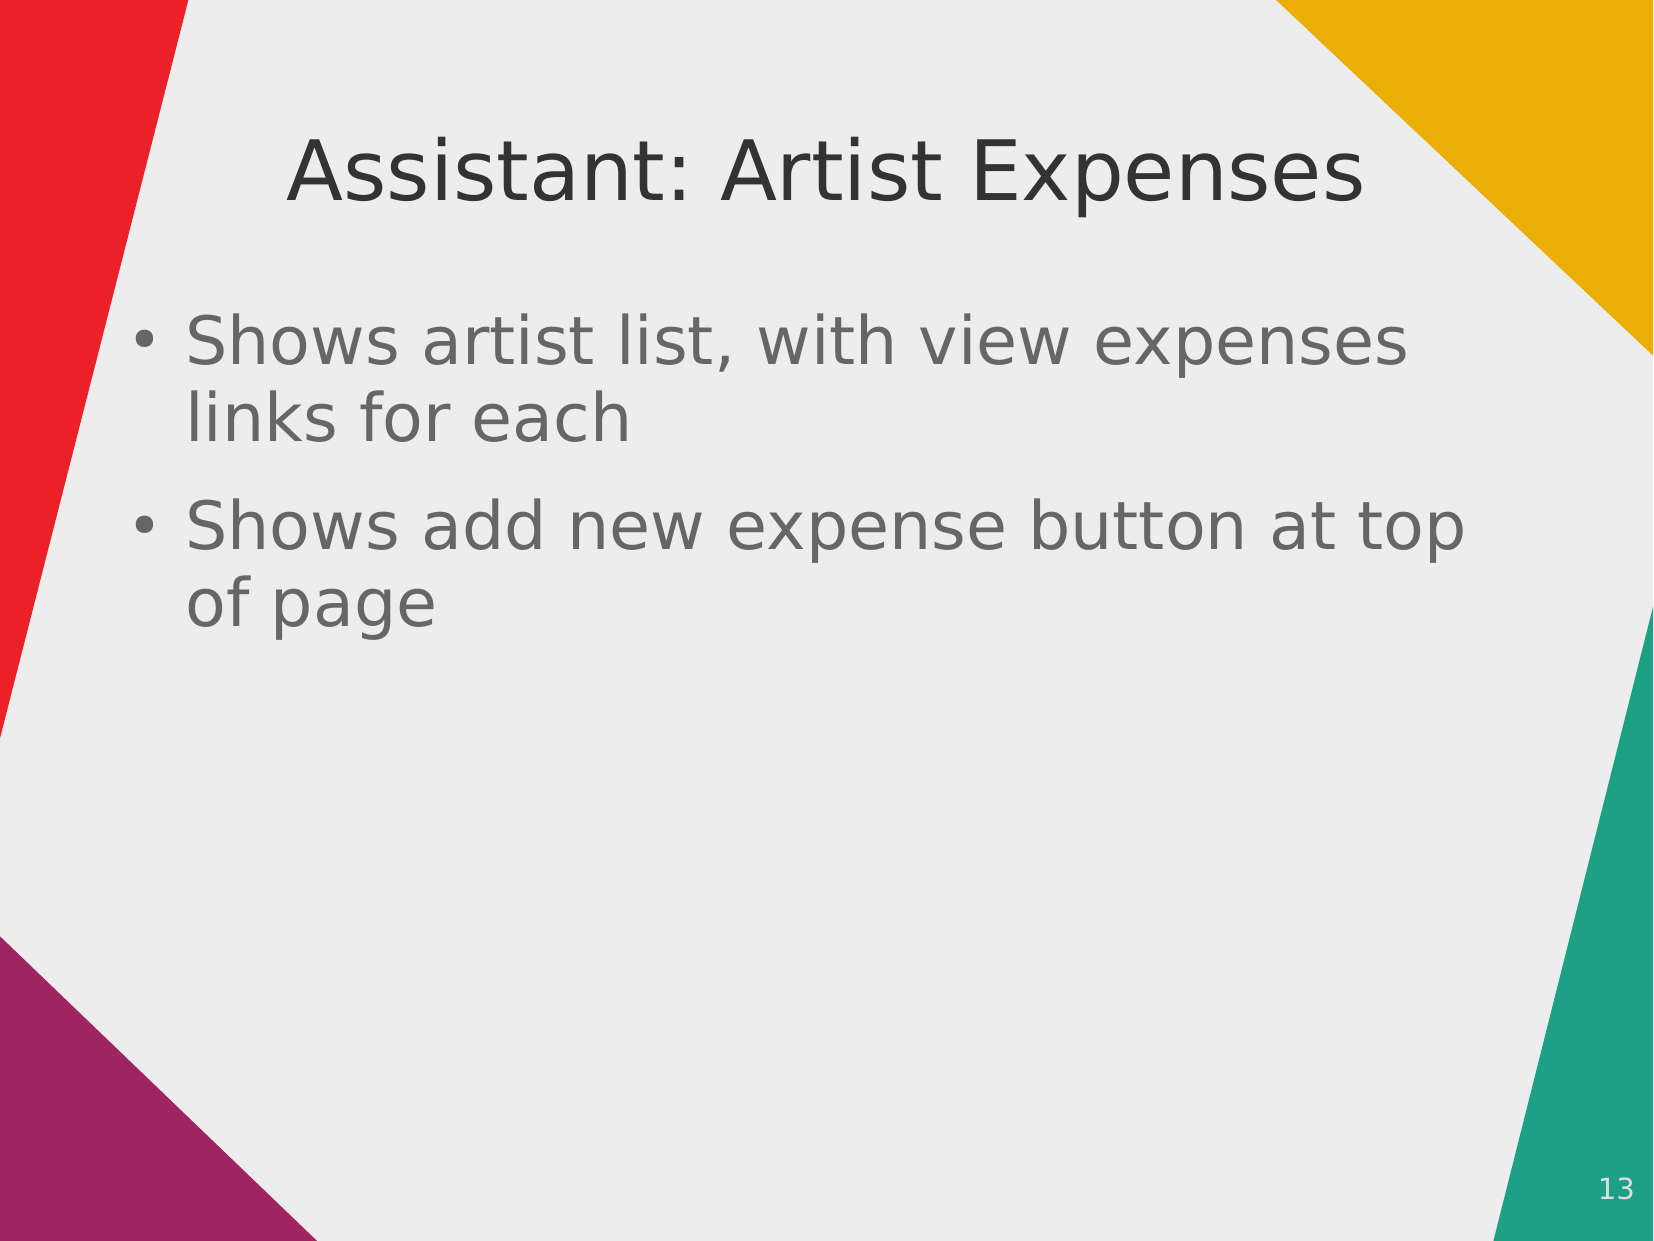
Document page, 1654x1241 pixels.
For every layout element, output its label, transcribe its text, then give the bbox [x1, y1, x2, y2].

list Shows artist list, with view expenses links for each Shows add new expense button at top of page [114, 302, 1539, 1033]
title Assistant: Artist Expenses [114, 73, 1539, 271]
